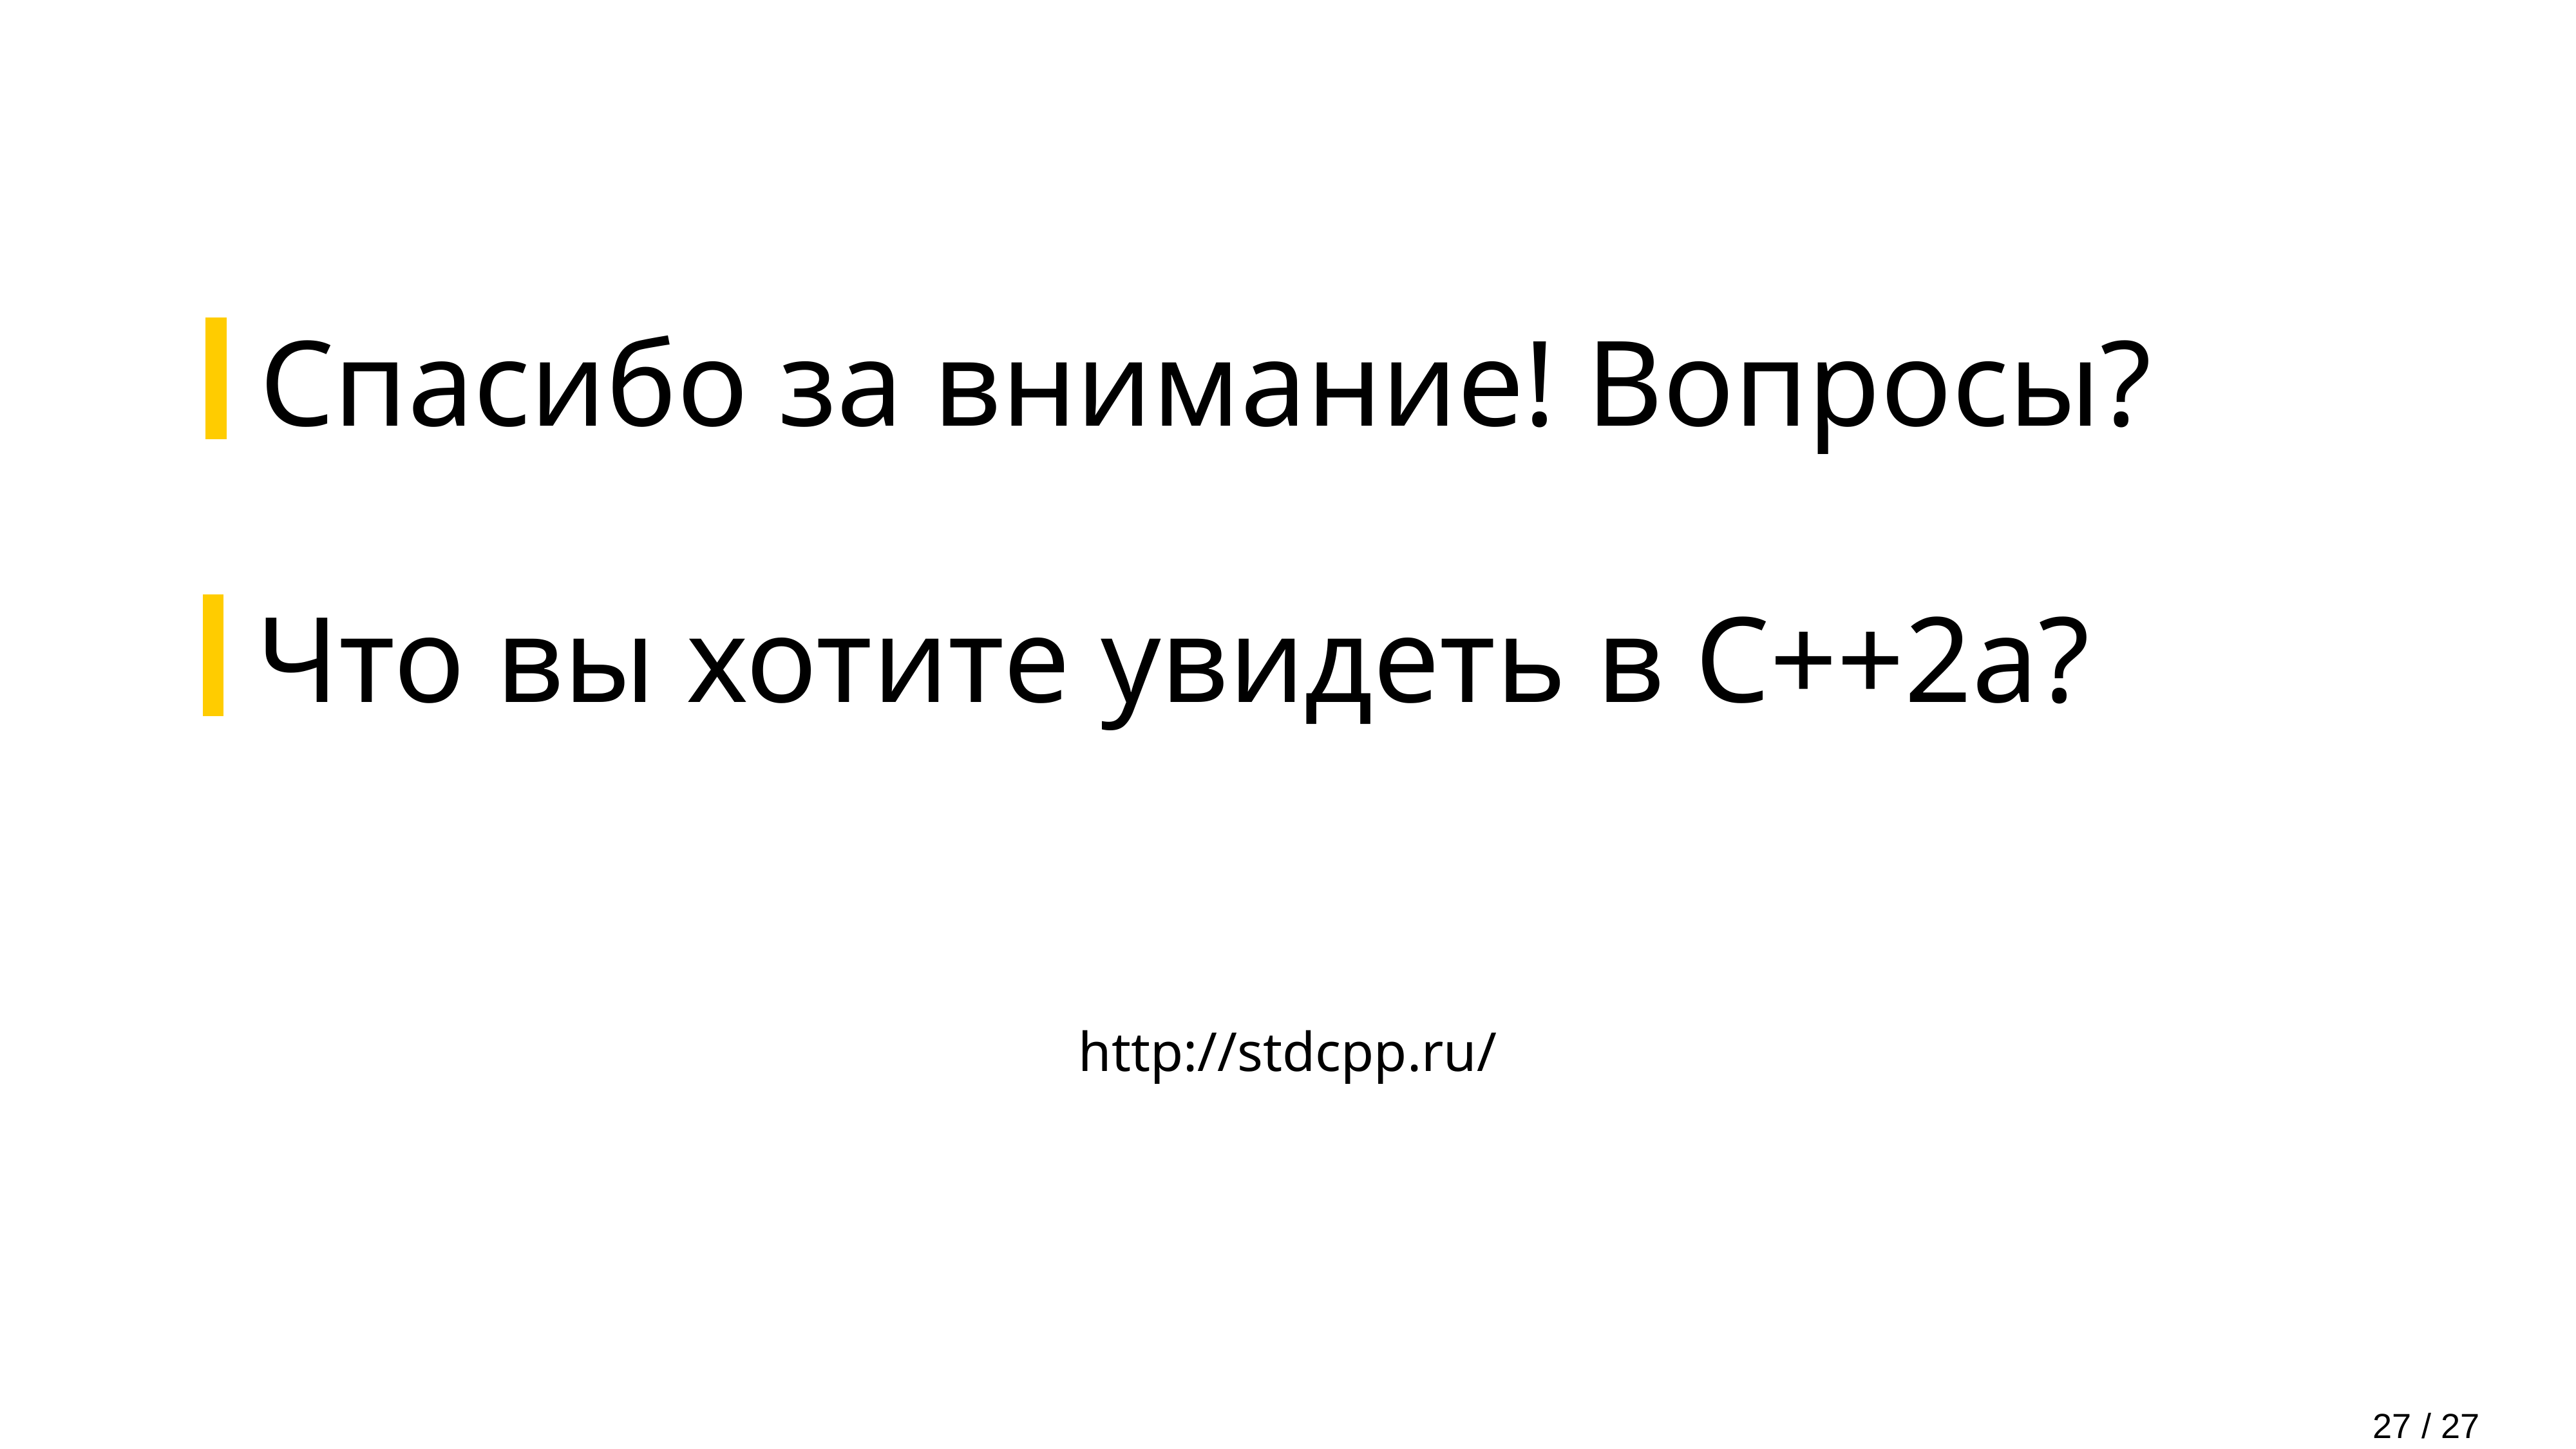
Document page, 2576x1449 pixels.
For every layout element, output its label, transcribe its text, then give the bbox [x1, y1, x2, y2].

title Спасибо за внимание! Вопросы? [205, 0, 2370, 446]
text_box http://stdcpp.ru/ [742, 1019, 1834, 1083]
title Что вы хотите увидеть в C++2a? [203, 446, 2483, 864]
text_box <number> / 27 [2363, 1402, 2576, 1449]
